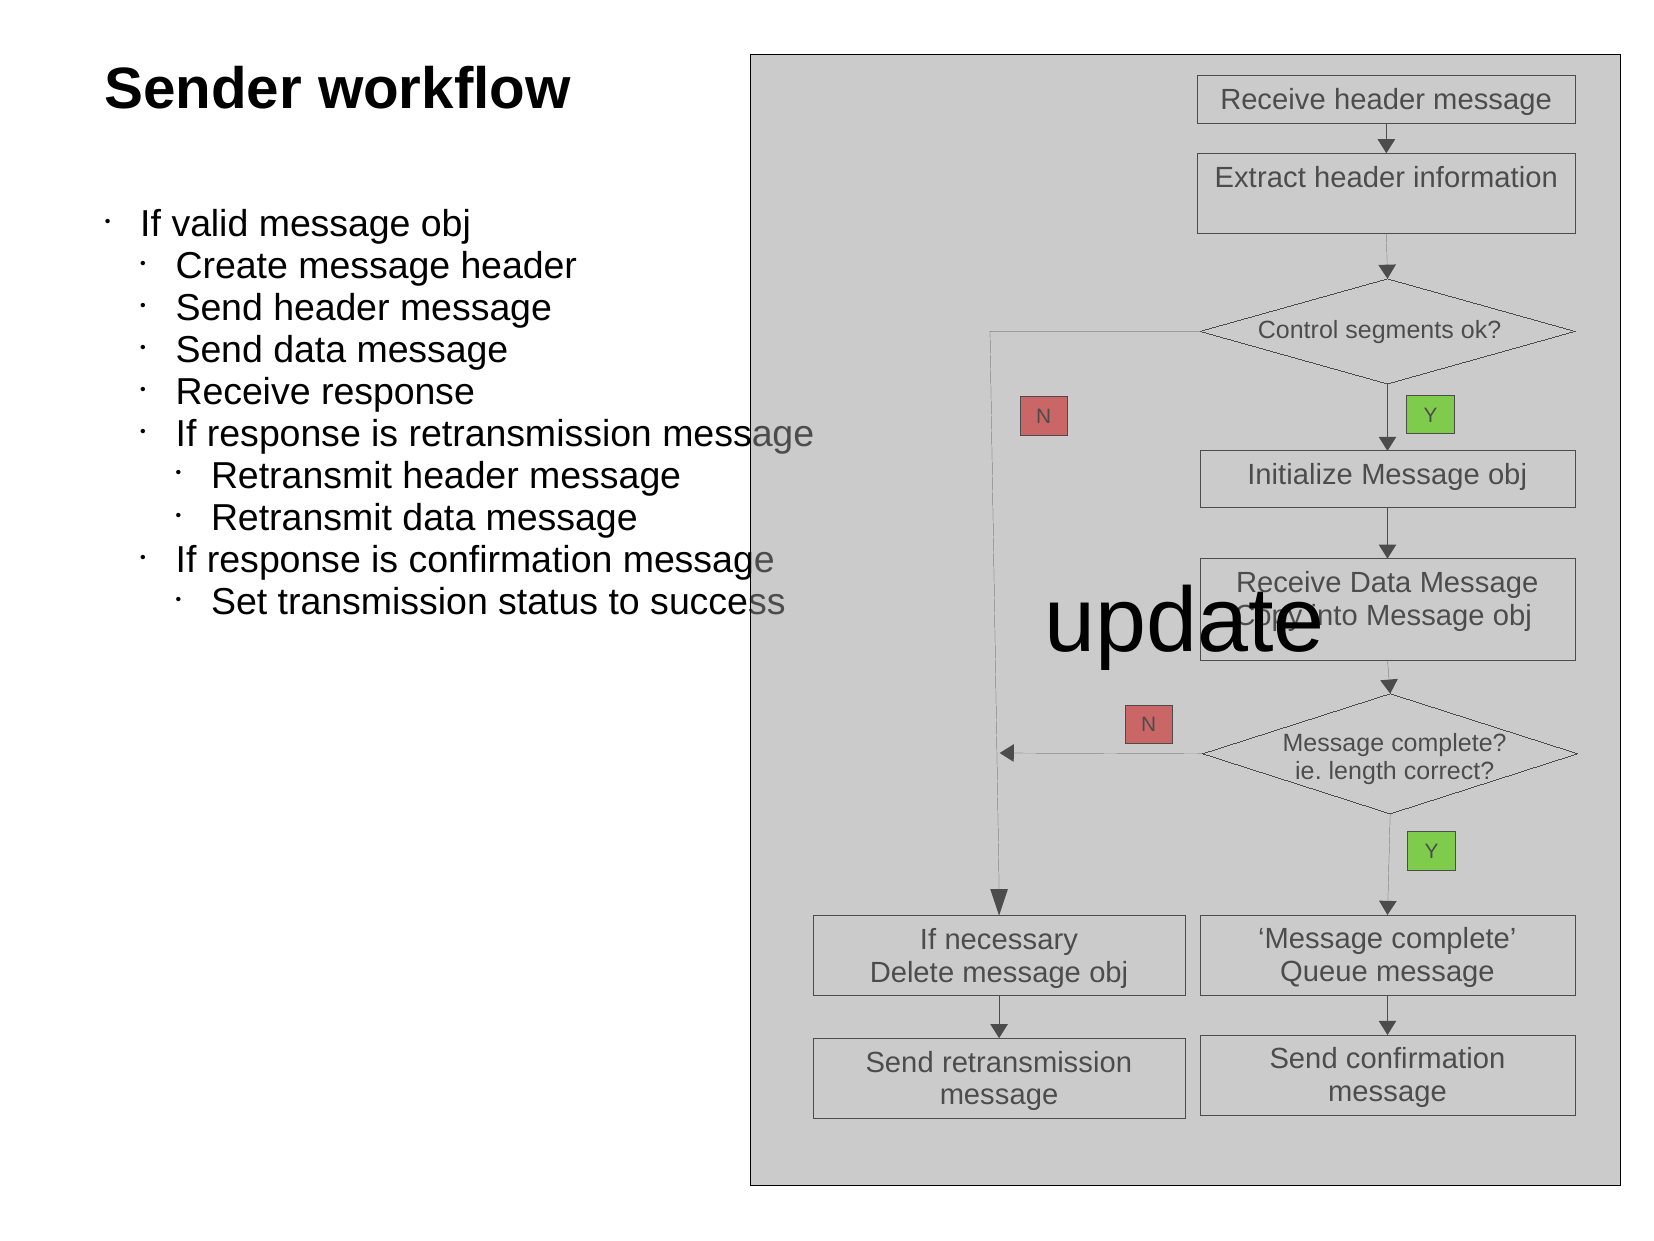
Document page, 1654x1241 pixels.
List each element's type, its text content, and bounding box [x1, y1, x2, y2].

text_box Sender workflow [90, 48, 796, 151]
text_box update [750, 54, 1621, 1186]
text_box If valid message obj Create message header Send header message Send data message Receive response If response is retransmission message Retransmit header message Retransmit data message If response is confirmation message Set transmission status to success [90, 195, 750, 630]
